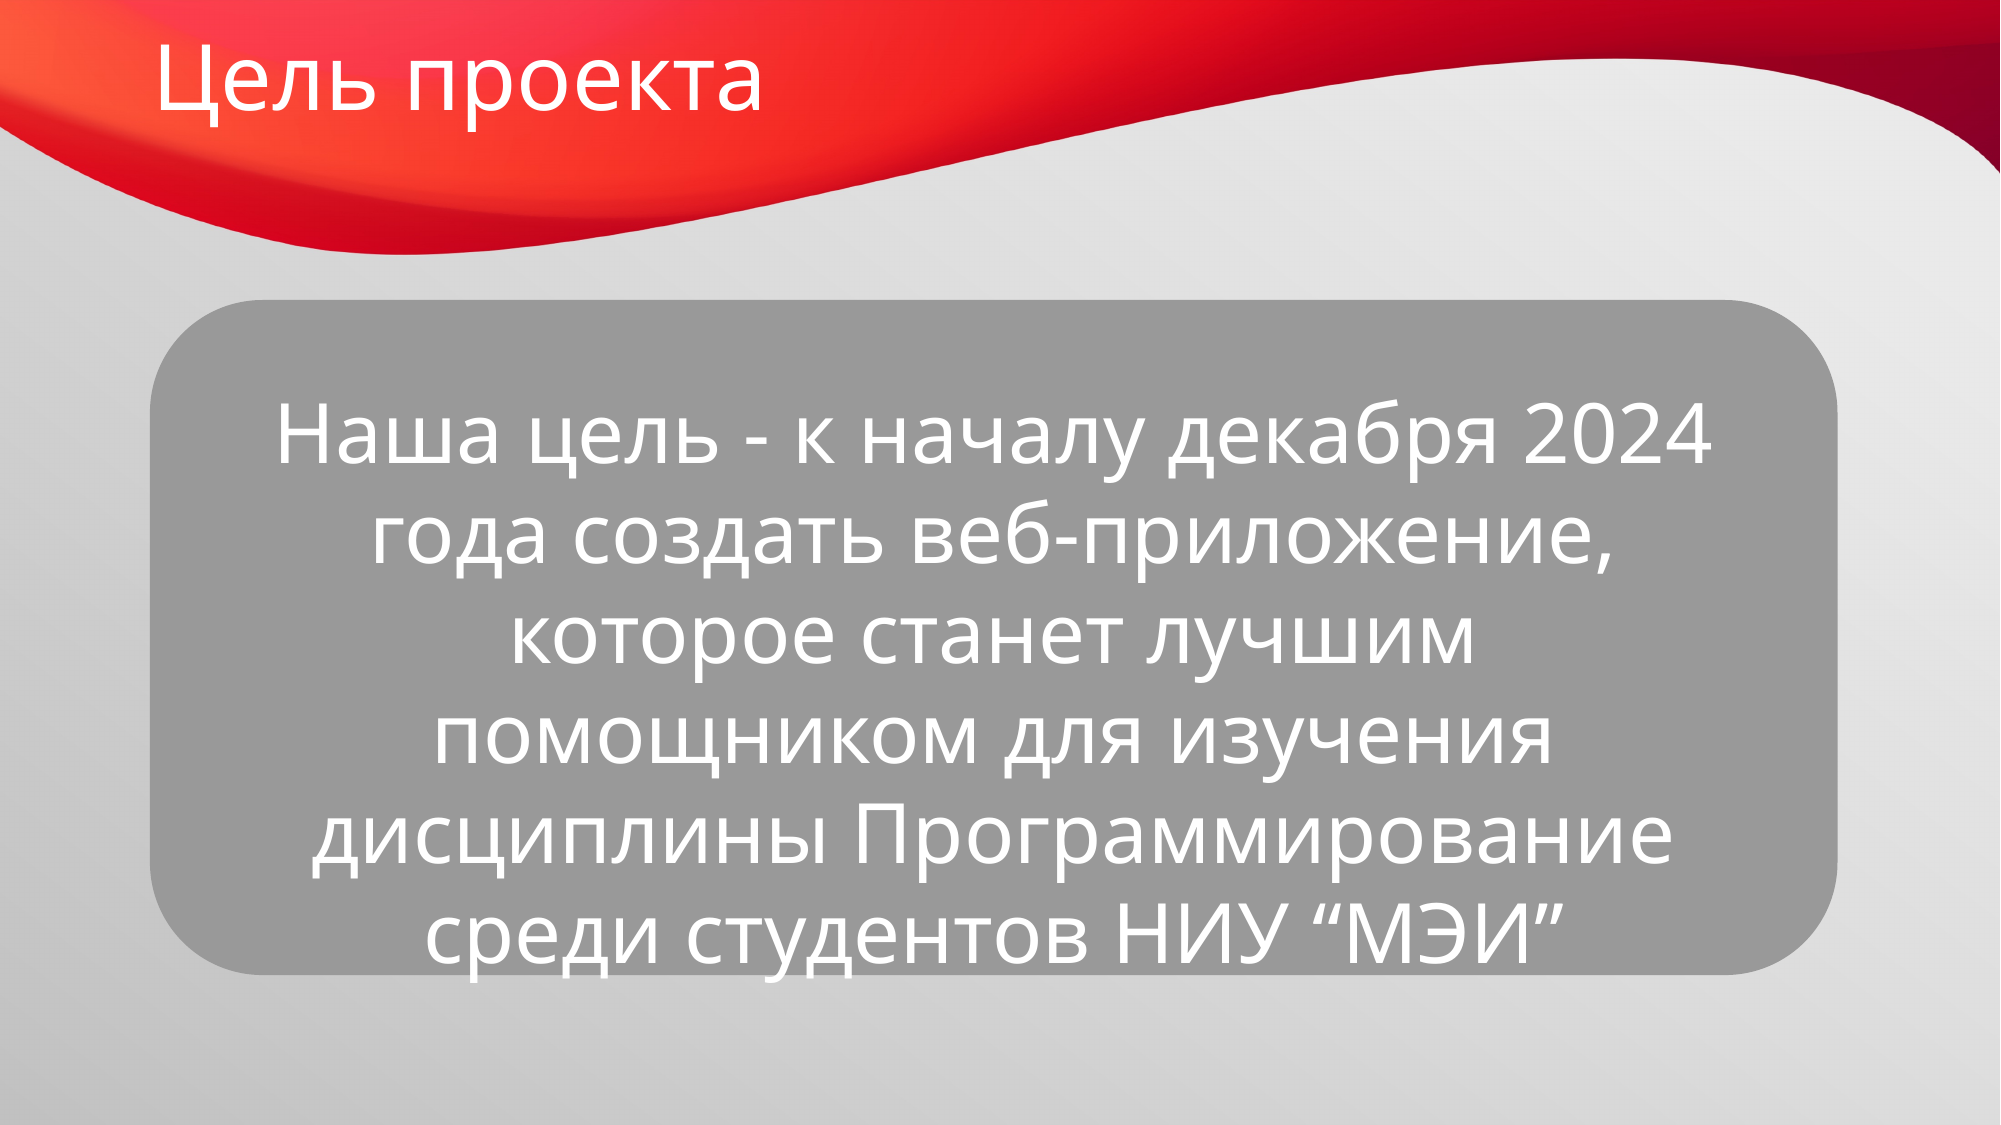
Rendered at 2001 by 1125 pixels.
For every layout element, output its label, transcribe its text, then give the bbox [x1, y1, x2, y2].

text_box [149, 299, 1838, 969]
title Цель проекта [137, 15, 1863, 146]
text_box Наша цель - к началу декабря 2024 года создать веб-приложение, которое станет лучшим помощником для изучения дисциплины Программирование среди студентов НИУ “МЭИ” [224, 372, 1763, 988]
picture [0, 0, 2000, 1125]
